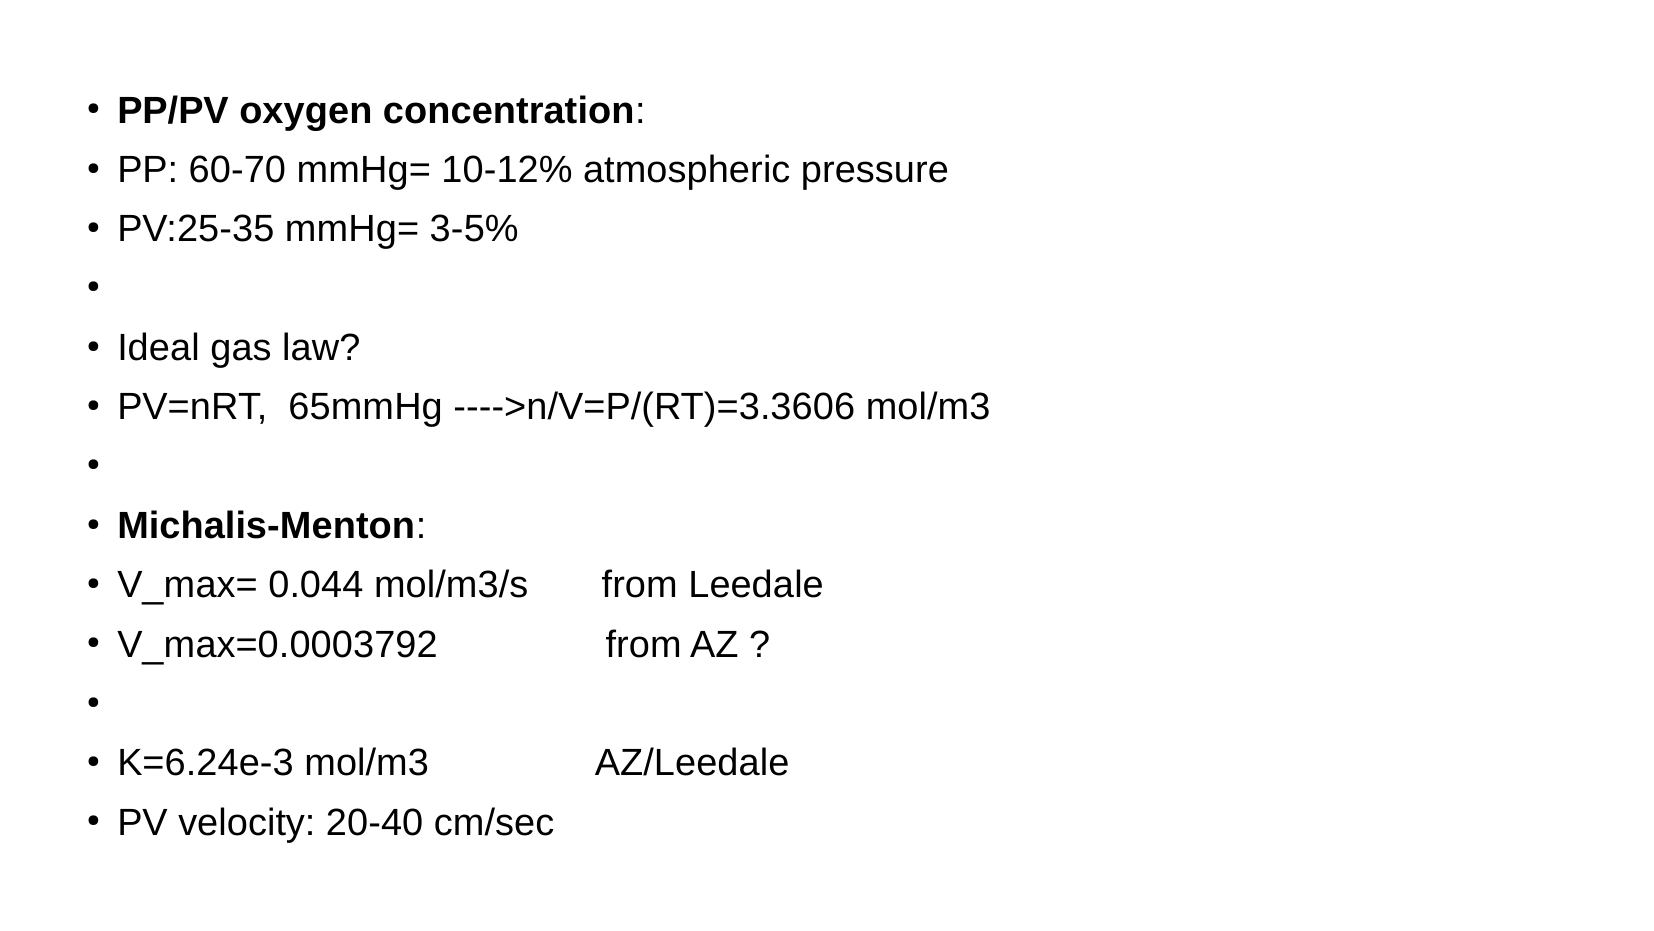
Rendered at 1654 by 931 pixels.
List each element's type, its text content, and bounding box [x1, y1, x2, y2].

list PP/PV oxygen concentration: PP: 60-70 mmHg= 10-12% atmospheric pressure PV:25-35 mmHg= 3-5% Ideal gas law? PV=nRT, 65mmHg ---->n/V=P/(RT)=3.3606 mol/m3 Michalis-Menton: V_max= 0.044 mol/m3/s from Leedale V_max=0.0003792 from AZ ? K=6.24e-3 mol/m3 AZ/Leedale PV velocity: 20-40 cm/sec [76, 88, 1565, 857]
